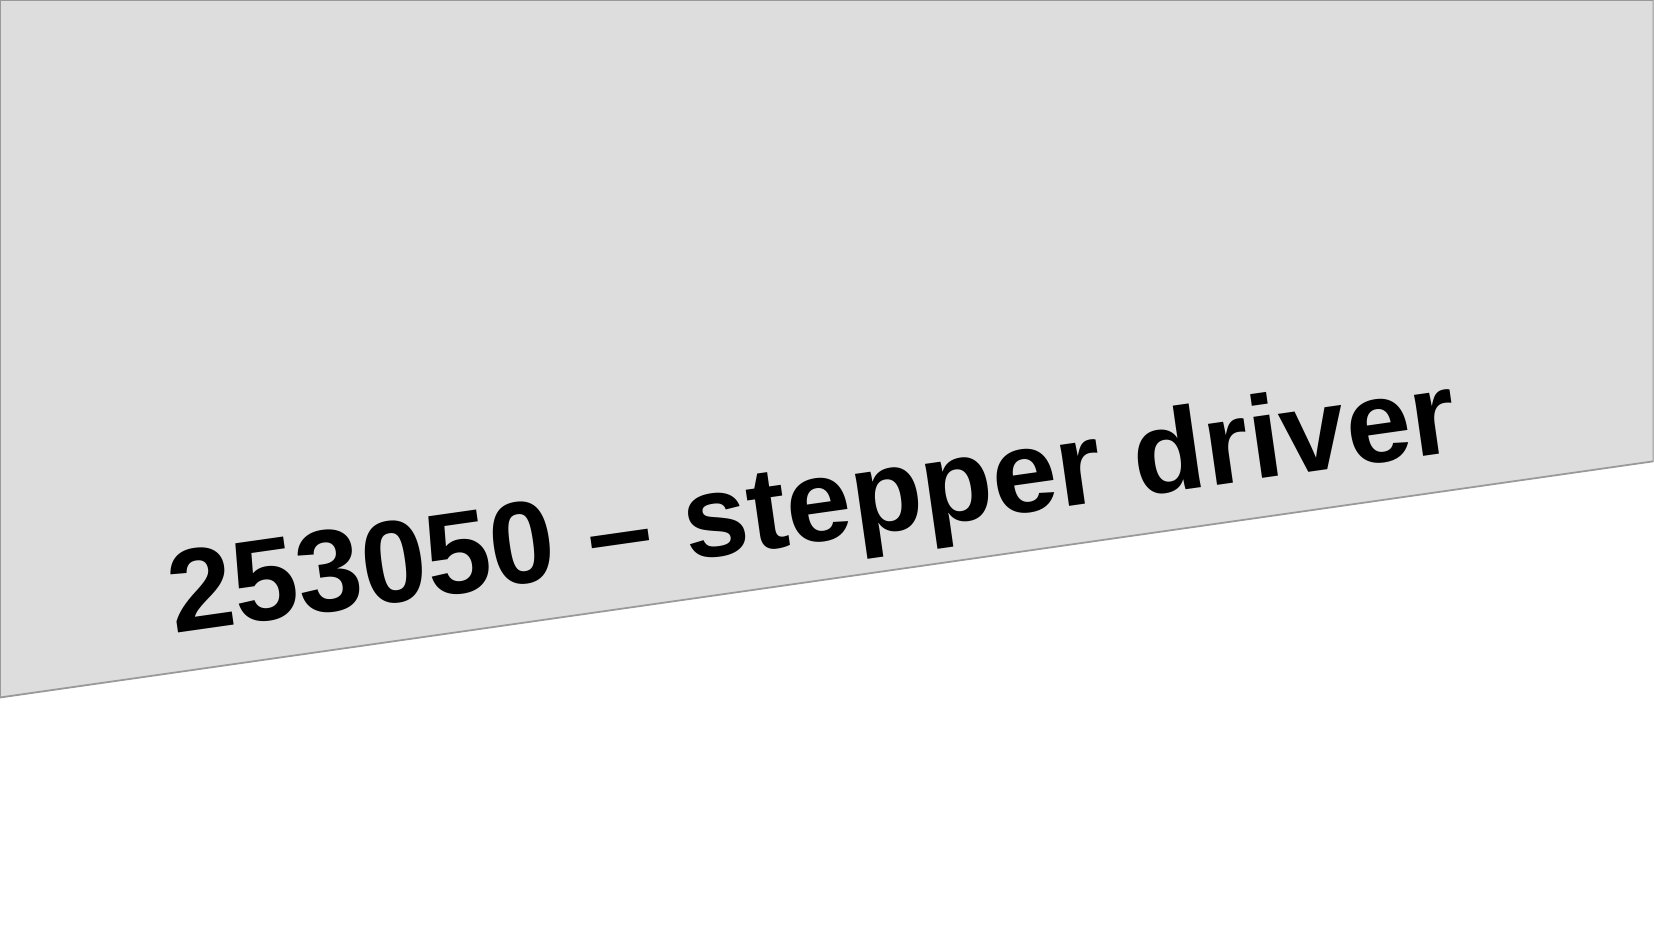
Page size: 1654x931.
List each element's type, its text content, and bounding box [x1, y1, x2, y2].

text_box [100, 478, 1546, 782]
title 253050 – stepper driver [62, 267, 1562, 737]
